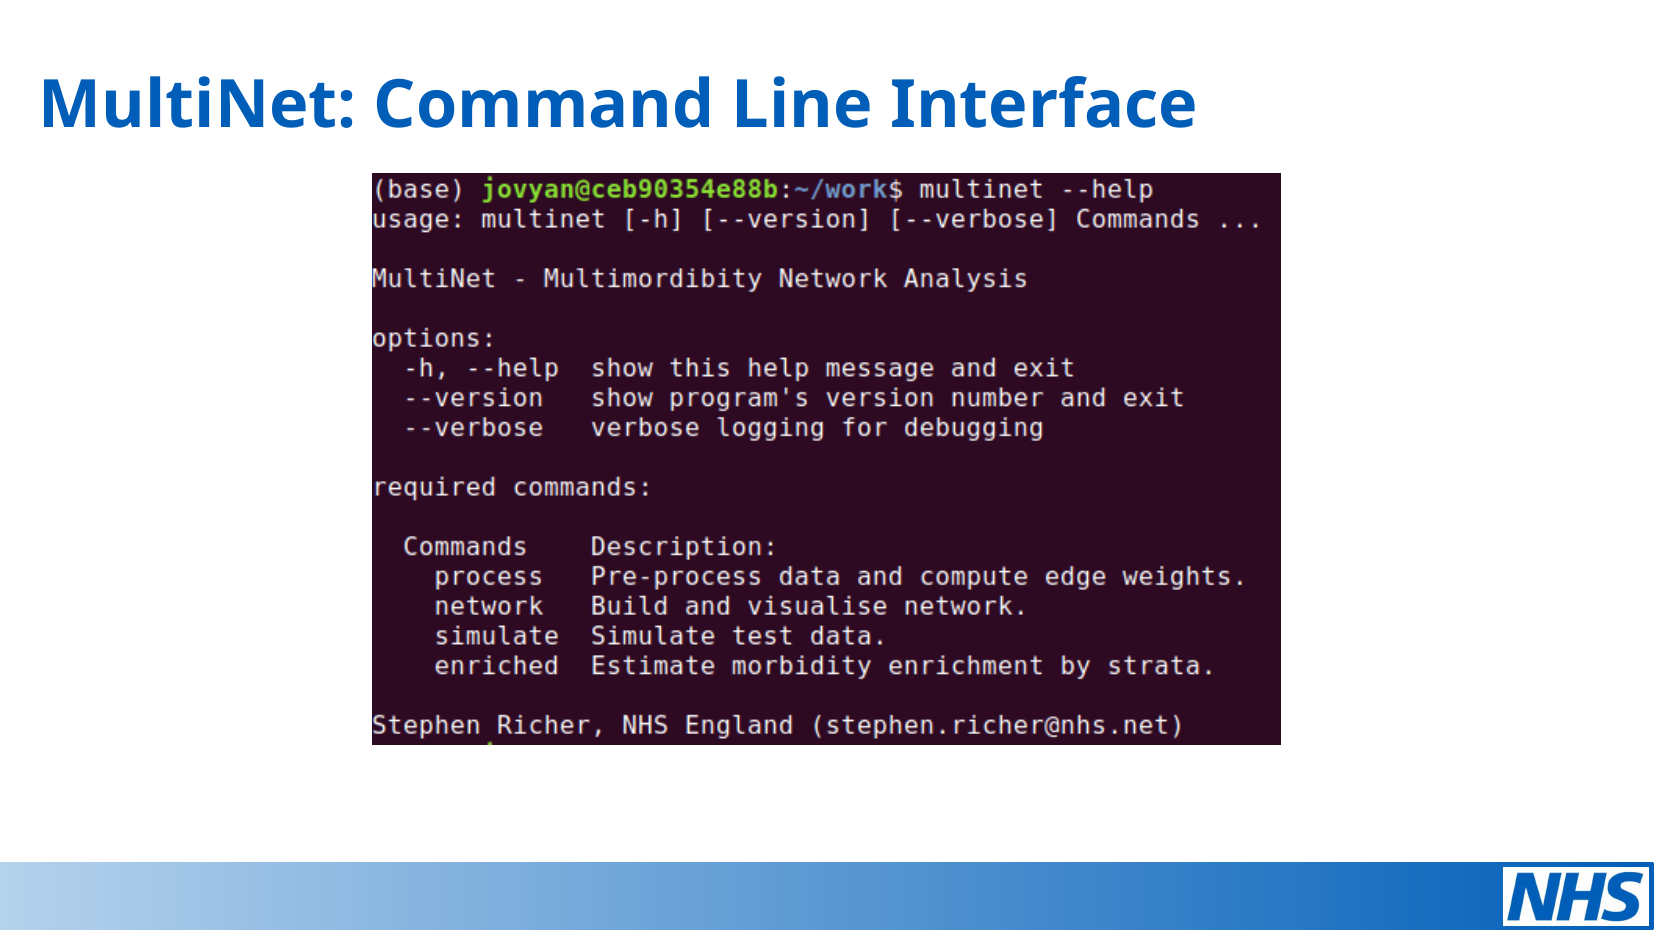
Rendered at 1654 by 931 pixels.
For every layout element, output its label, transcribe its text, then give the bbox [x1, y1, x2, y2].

text_box MultiNet: Command Line Interface [23, 15, 1630, 196]
picture [372, 173, 1281, 745]
picture [1503, 867, 1649, 926]
text_box [0, 862, 1654, 930]
